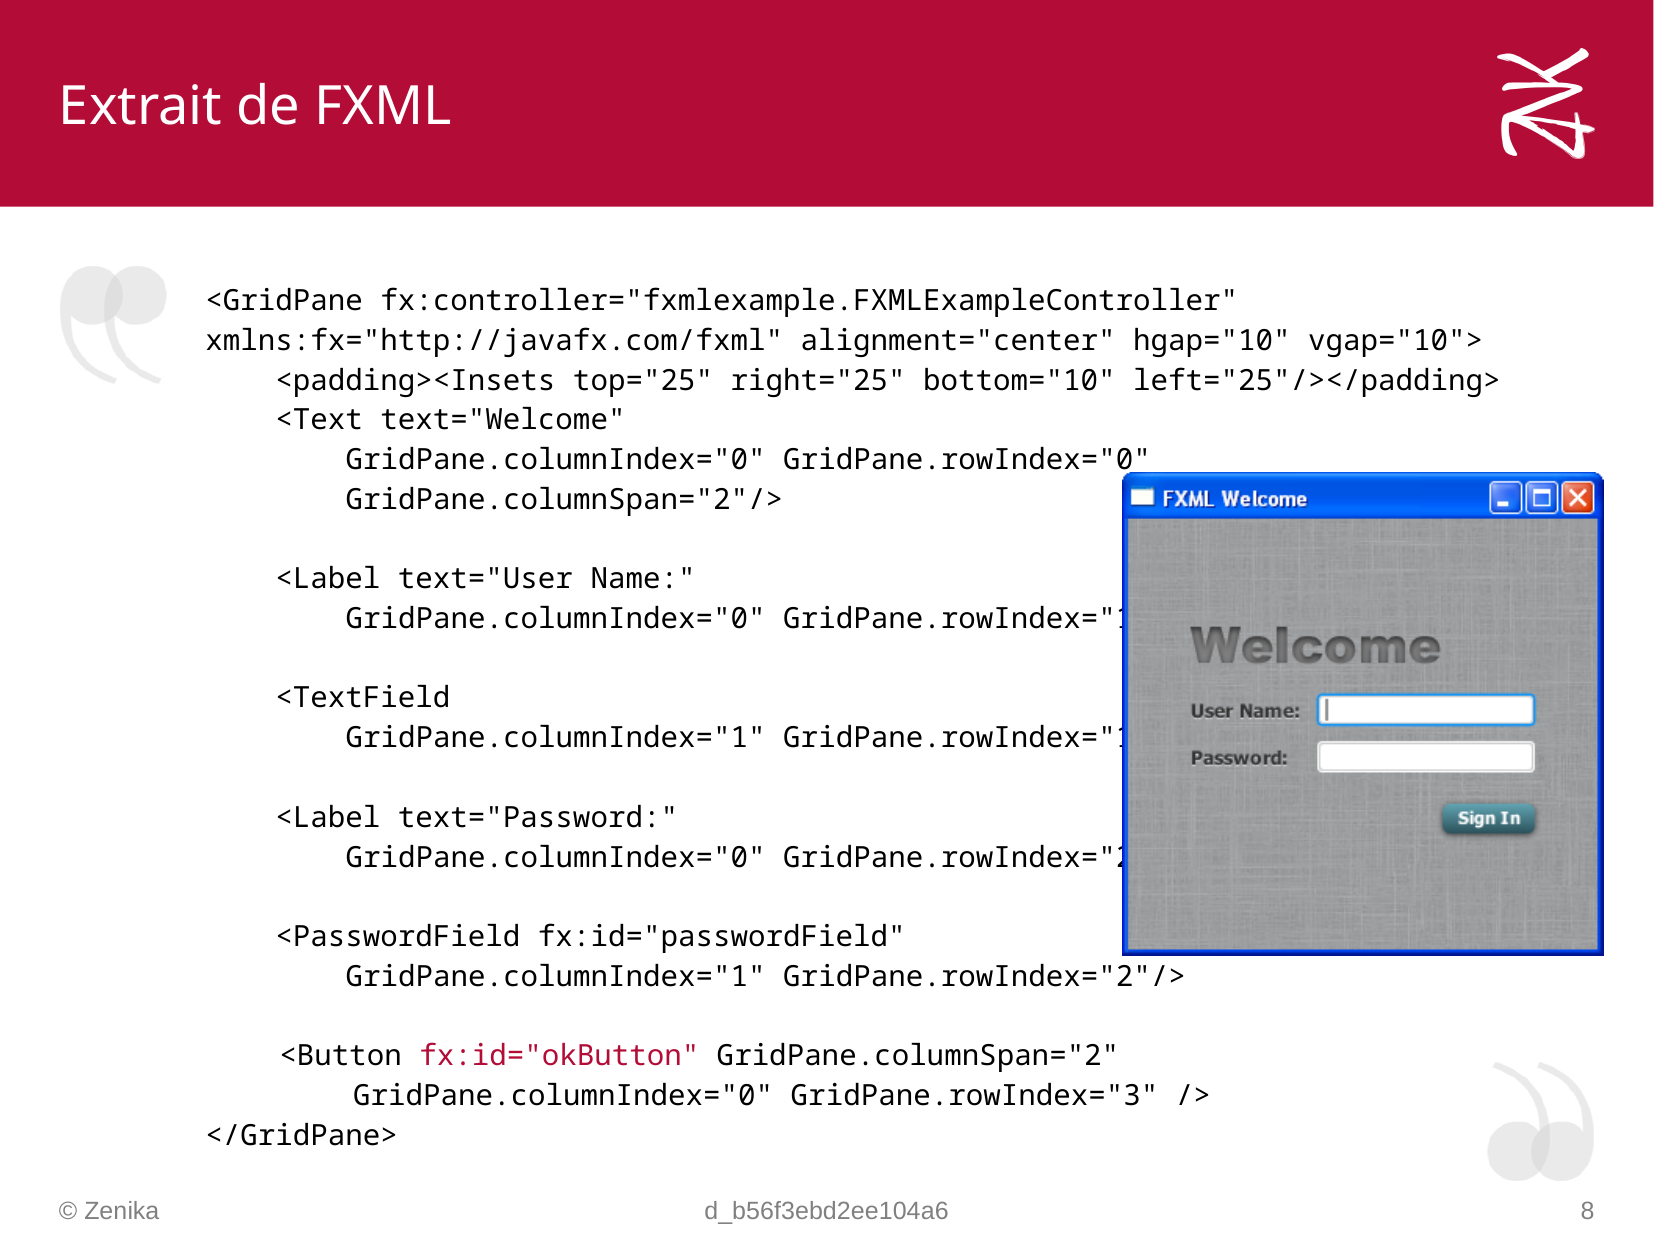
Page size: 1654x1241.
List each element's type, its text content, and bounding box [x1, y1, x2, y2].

picture [1122, 472, 1604, 956]
text_box <GridPane fx:controller="fxmlexample.FXMLExampleController" xmlns:fx="http://javafx.com/fxml" alignment="center" hgap="10" vgap="10"> <padding><Insets top="25" right="25" bottom="10" left="25"/></padding> <Text text="Welcome" GridPane.columnIndex="0" GridPane.rowIndex="0" GridPane.columnSpan="2"/> <Label text="User Name:" GridPane.columnIndex="0" GridPane.rowIndex="1"/> <TextField GridPane.columnIndex="1" GridPane.rowIndex="1"/> <Label text="Password:" GridPane.columnIndex="0" GridPane.rowIndex="2"/> <PasswordField fx:id="passwordField" GridPane.columnIndex="1" GridPane.rowIndex="2"/> <Button fx:id="okButton" GridPane.columnSpan="2" GridPane.columnIndex="0" GridPane.rowIndex="3" /> </GridPane> [177, 265, 1565, 1094]
picture [1476, 1062, 1595, 1182]
title Extrait de FXML [59, 29, 1595, 178]
picture [59, 265, 178, 384]
